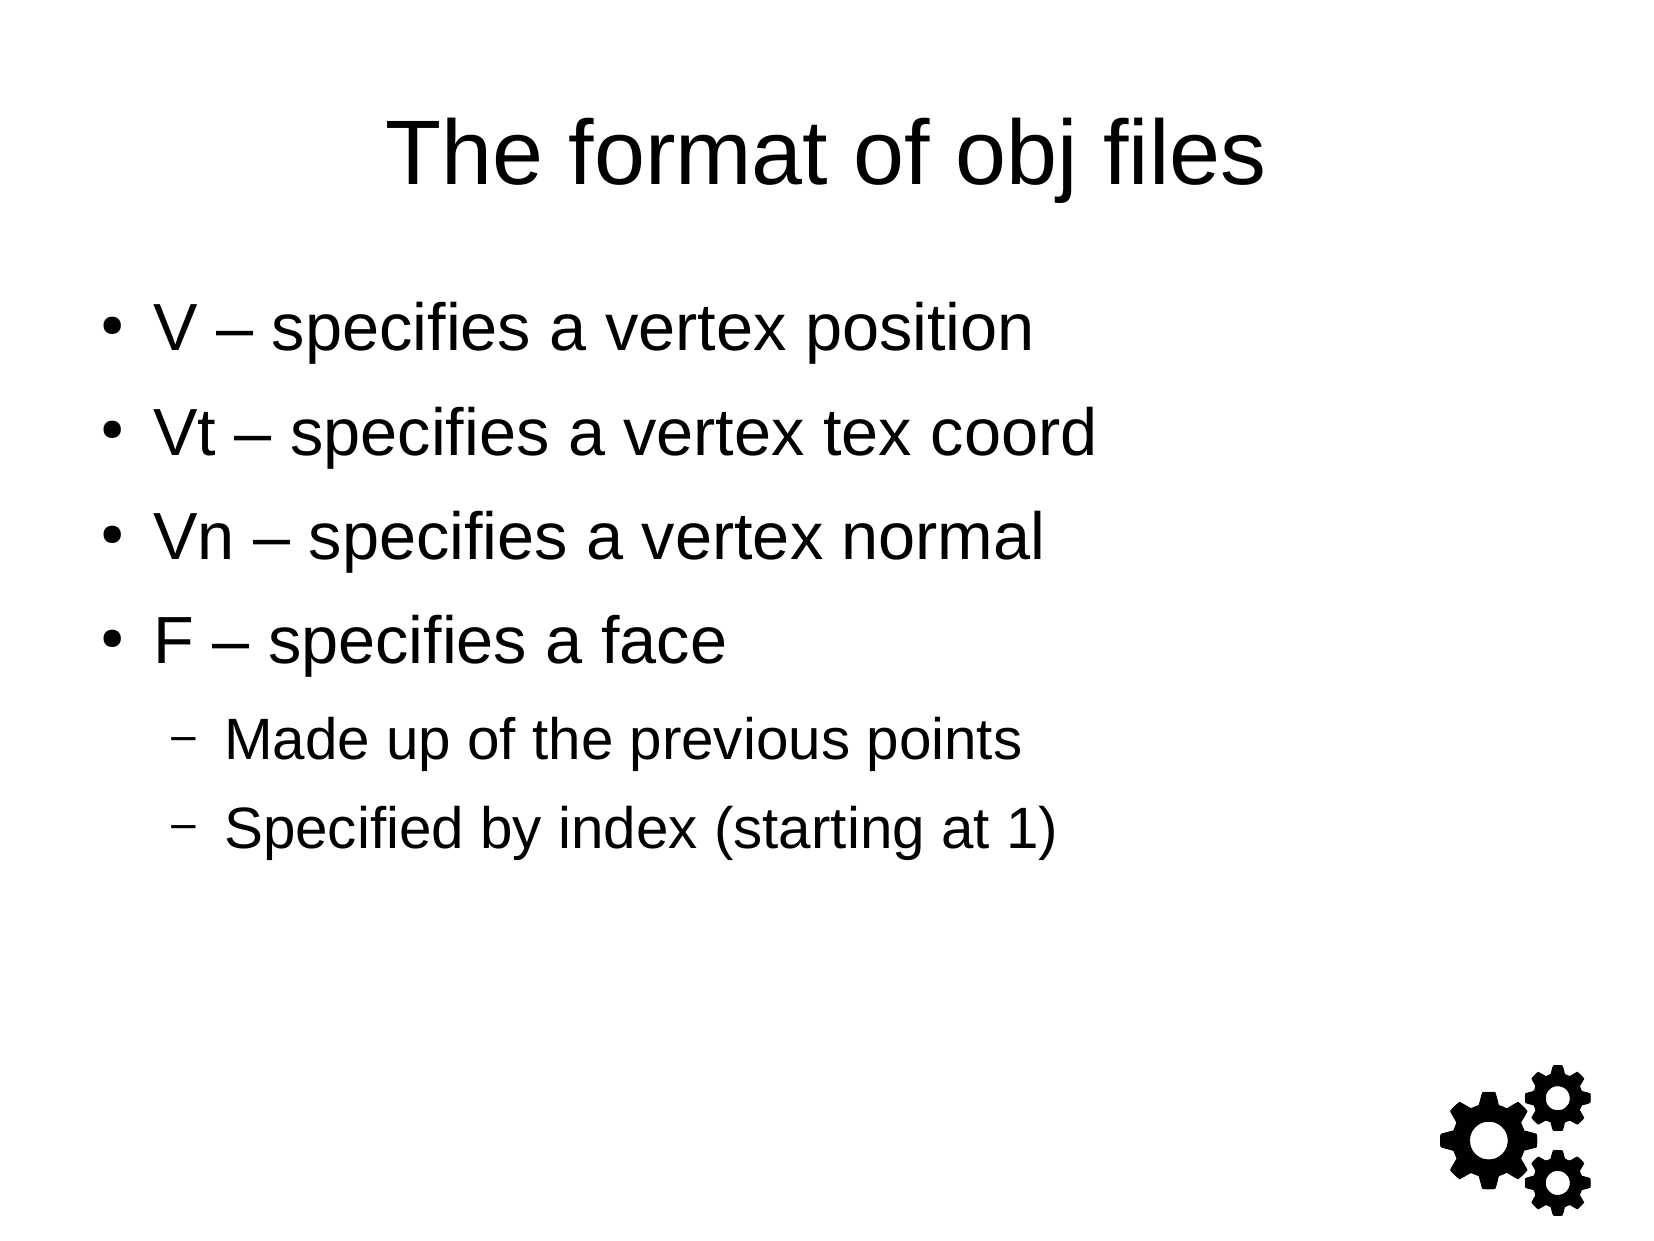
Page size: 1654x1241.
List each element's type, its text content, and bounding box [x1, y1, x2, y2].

title The format of obj files [82, 49, 1571, 257]
list V – specifies a vertex position Vt – specifies a vertex tex coord Vn – specifies a vertex normal F – specifies a face Made up of the previous points Specified by index (starting at 1) [82, 290, 1571, 1010]
picture [1440, 1065, 1591, 1216]
